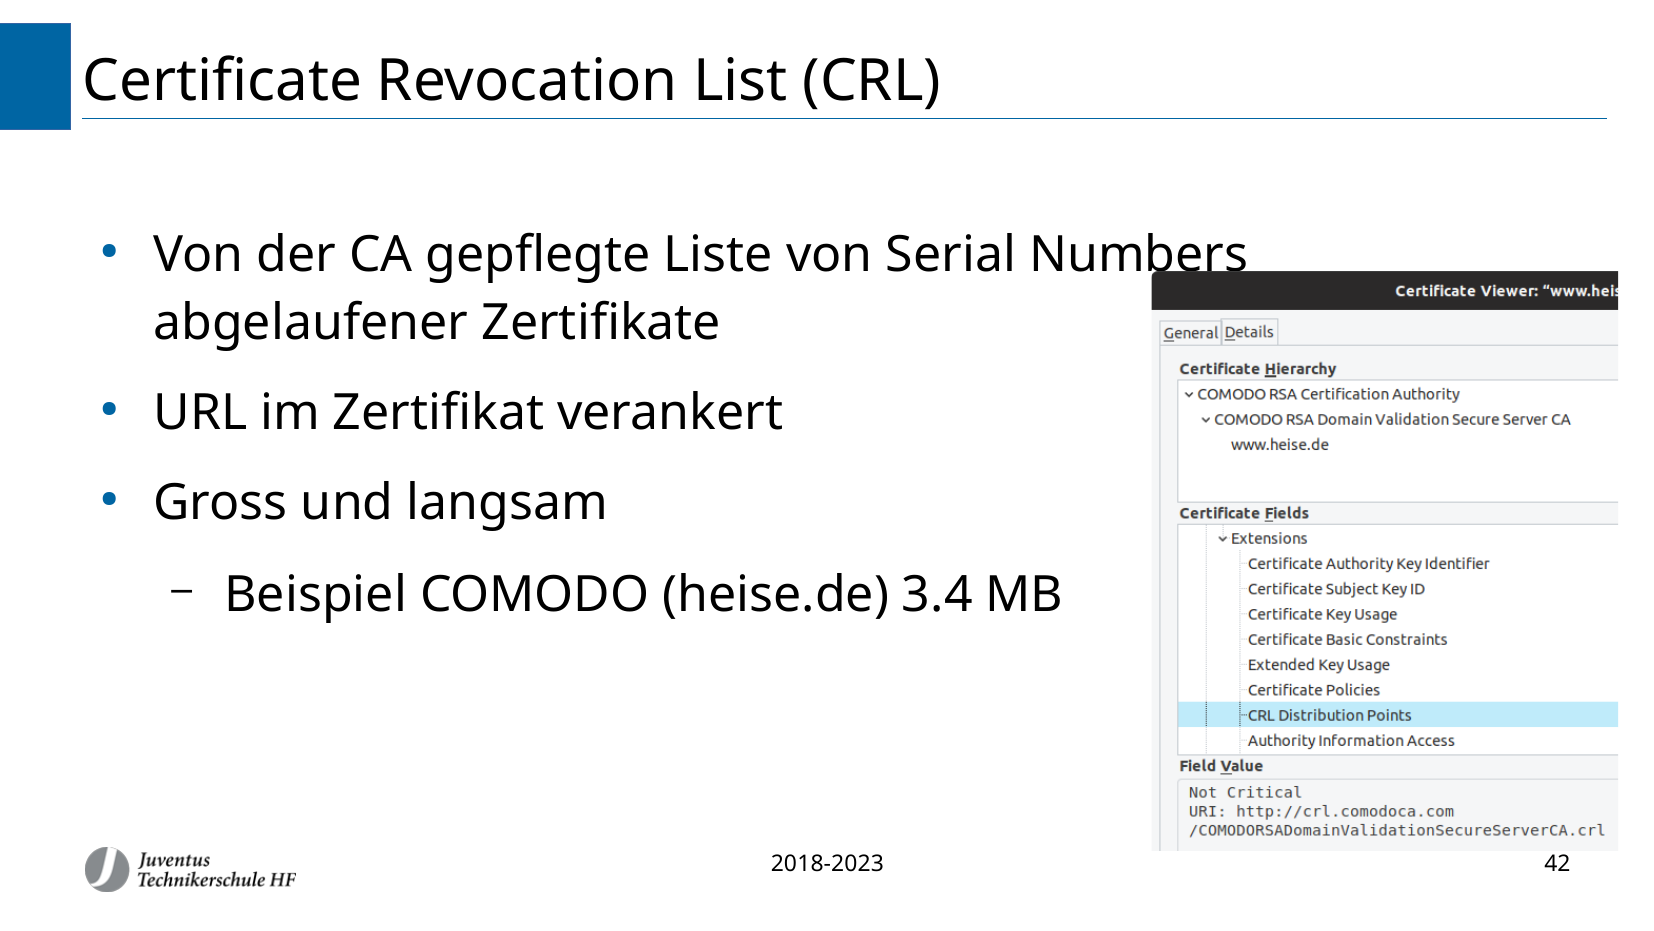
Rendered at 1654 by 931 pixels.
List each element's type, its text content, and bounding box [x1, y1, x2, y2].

picture [85, 847, 296, 892]
list Von der CA gepflegte Liste von Serial Numbers abgelaufener Zertifikate URL im Zertifikat verankert Gross und langsam Beispiel COMODO (heise.de) 3.4 MB [82, 217, 1571, 758]
picture [1151, 271, 1619, 851]
title Certificate Revocation List (CRL) [82, 37, 1571, 119]
